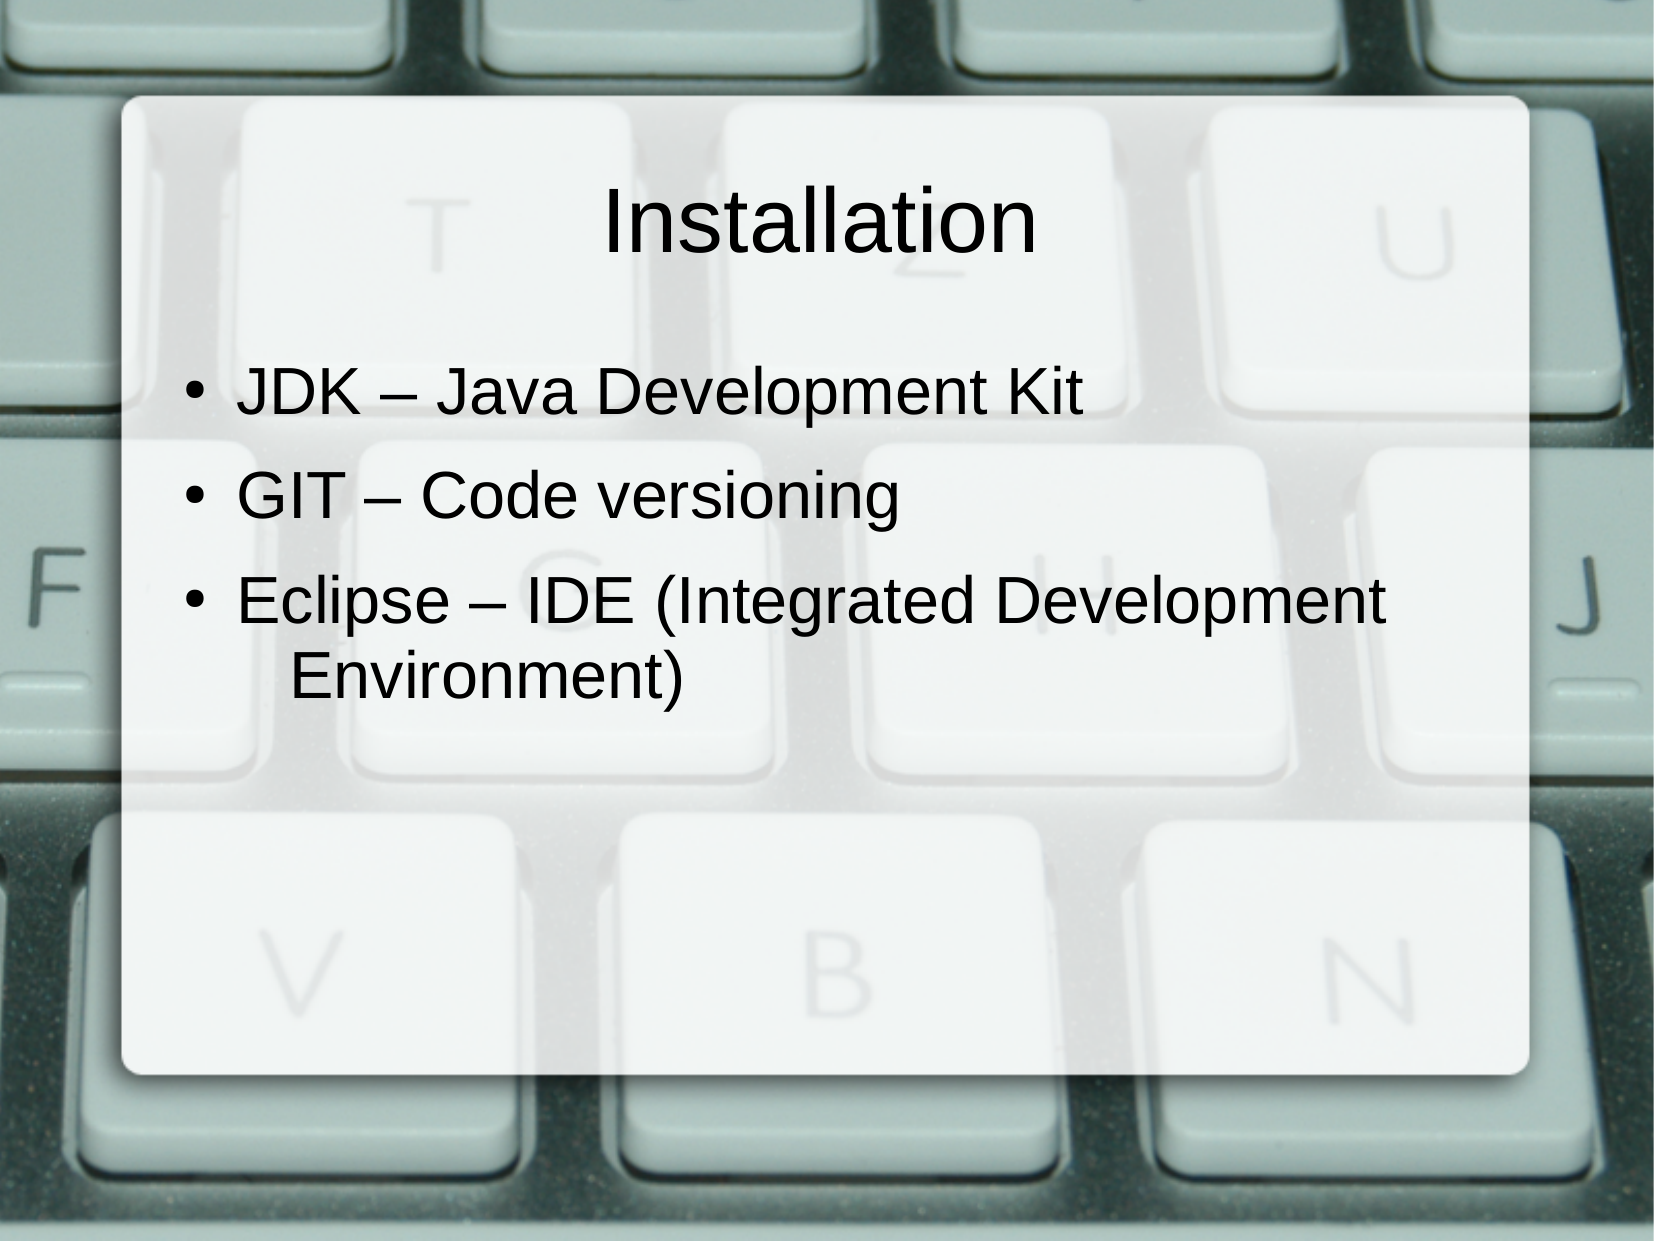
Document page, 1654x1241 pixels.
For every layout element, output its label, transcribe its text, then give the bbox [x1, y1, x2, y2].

list JDK – Java Development Kit GIT – Code versioning Eclipse – IDE (Integrated Development Environment) [147, 354, 1506, 1063]
picture [0, 0, 1654, 1241]
title Installation [135, 117, 1506, 325]
